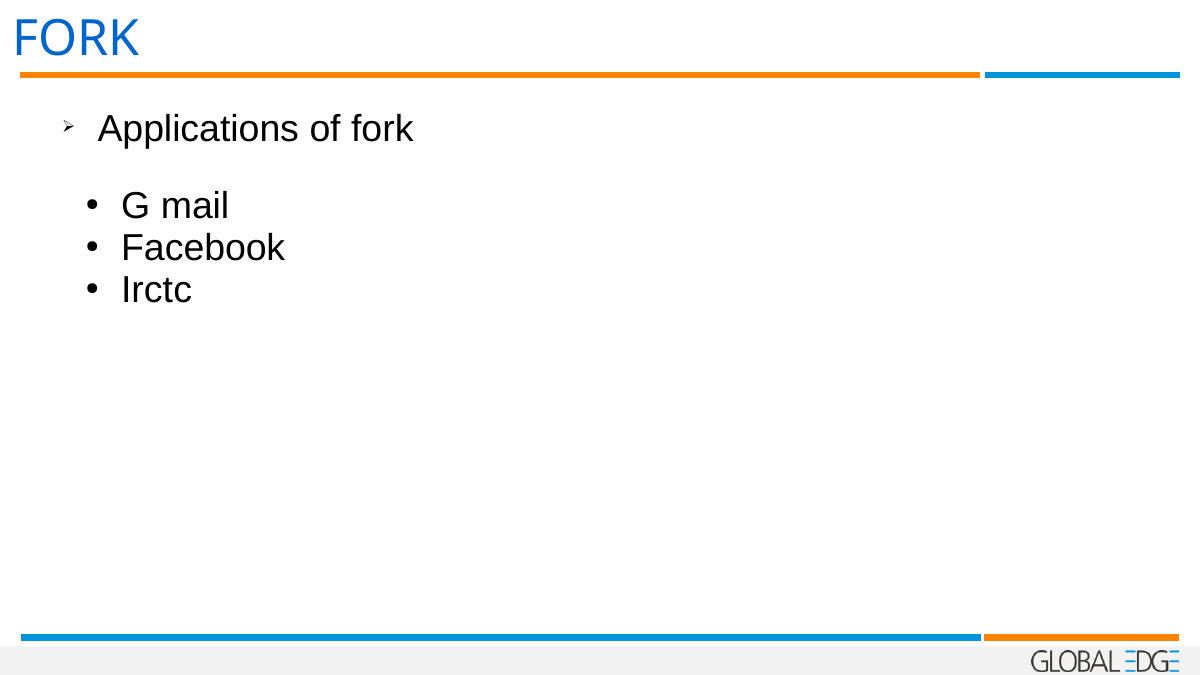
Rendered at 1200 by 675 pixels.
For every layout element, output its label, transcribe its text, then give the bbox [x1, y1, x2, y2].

title FORK [12, 6, 1088, 66]
picture [1031, 650, 1179, 672]
text_box Applications of fork [47, 100, 709, 158]
text_box G mail Facebook Irctc [70, 177, 1123, 318]
